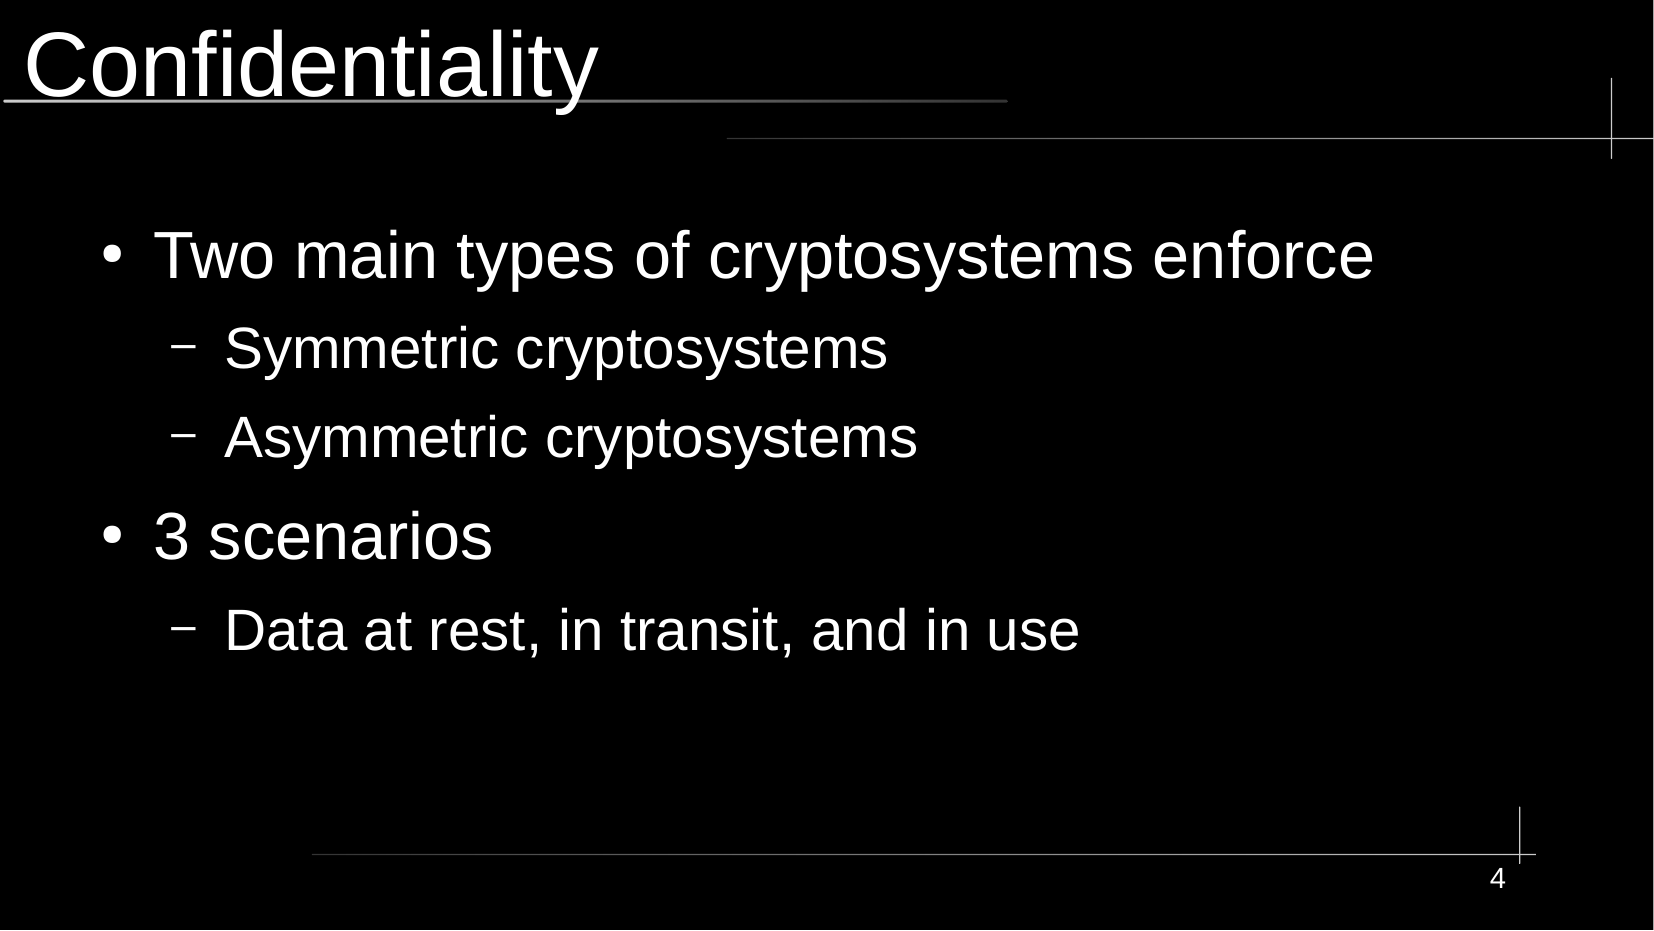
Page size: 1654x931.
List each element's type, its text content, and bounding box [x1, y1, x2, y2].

title Confidentiality [23, 11, 1589, 119]
list Two main types of cryptosystems enforce Symmetric cryptosystems Asymmetric cryptosystems 3 scenarios Data at rest, in transit, and in use [82, 217, 1571, 851]
